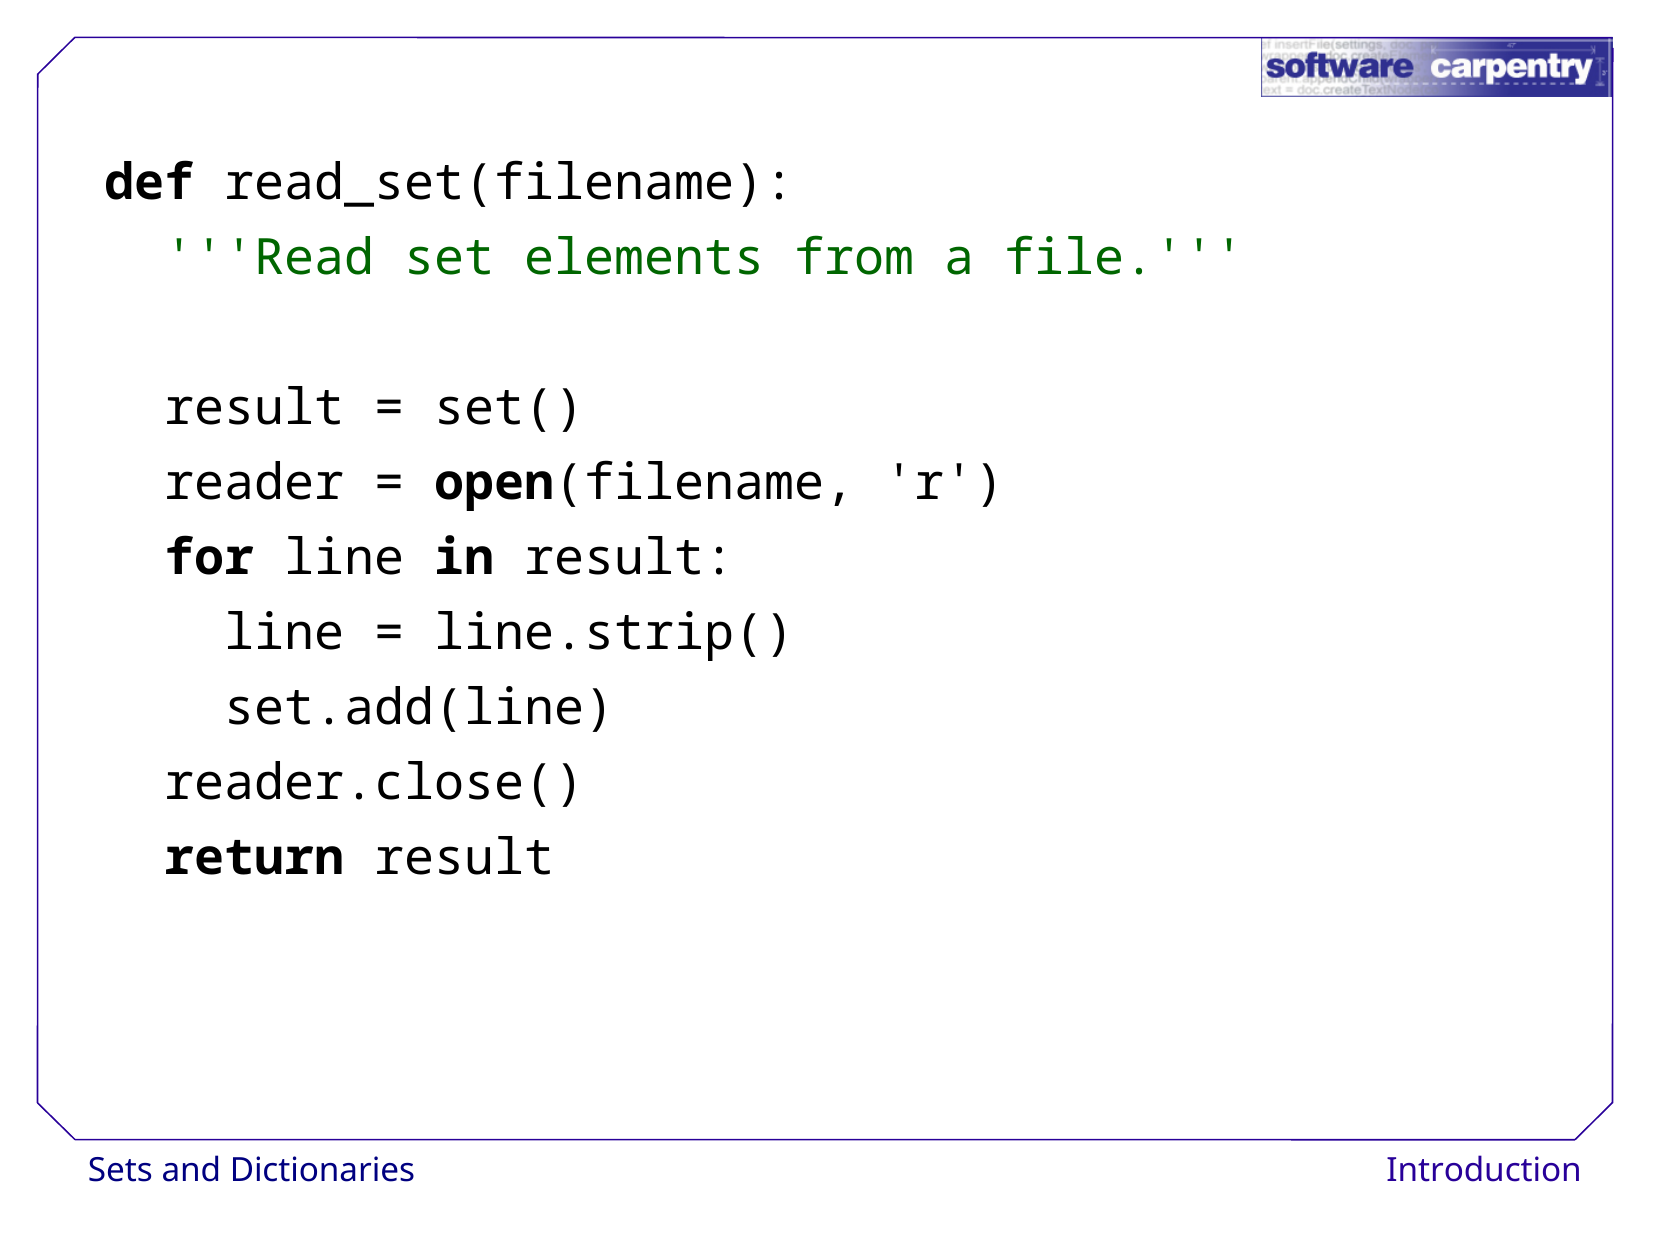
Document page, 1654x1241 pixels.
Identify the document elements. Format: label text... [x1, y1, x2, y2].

picture [1261, 39, 1613, 97]
text_box def read_set(filename): '''Read set elements from a file.''' result = set() reader = open(filename, 'r') for line in result: line = line.strip() set.add(line) reader.close() return result [89, 126, 1512, 1046]
